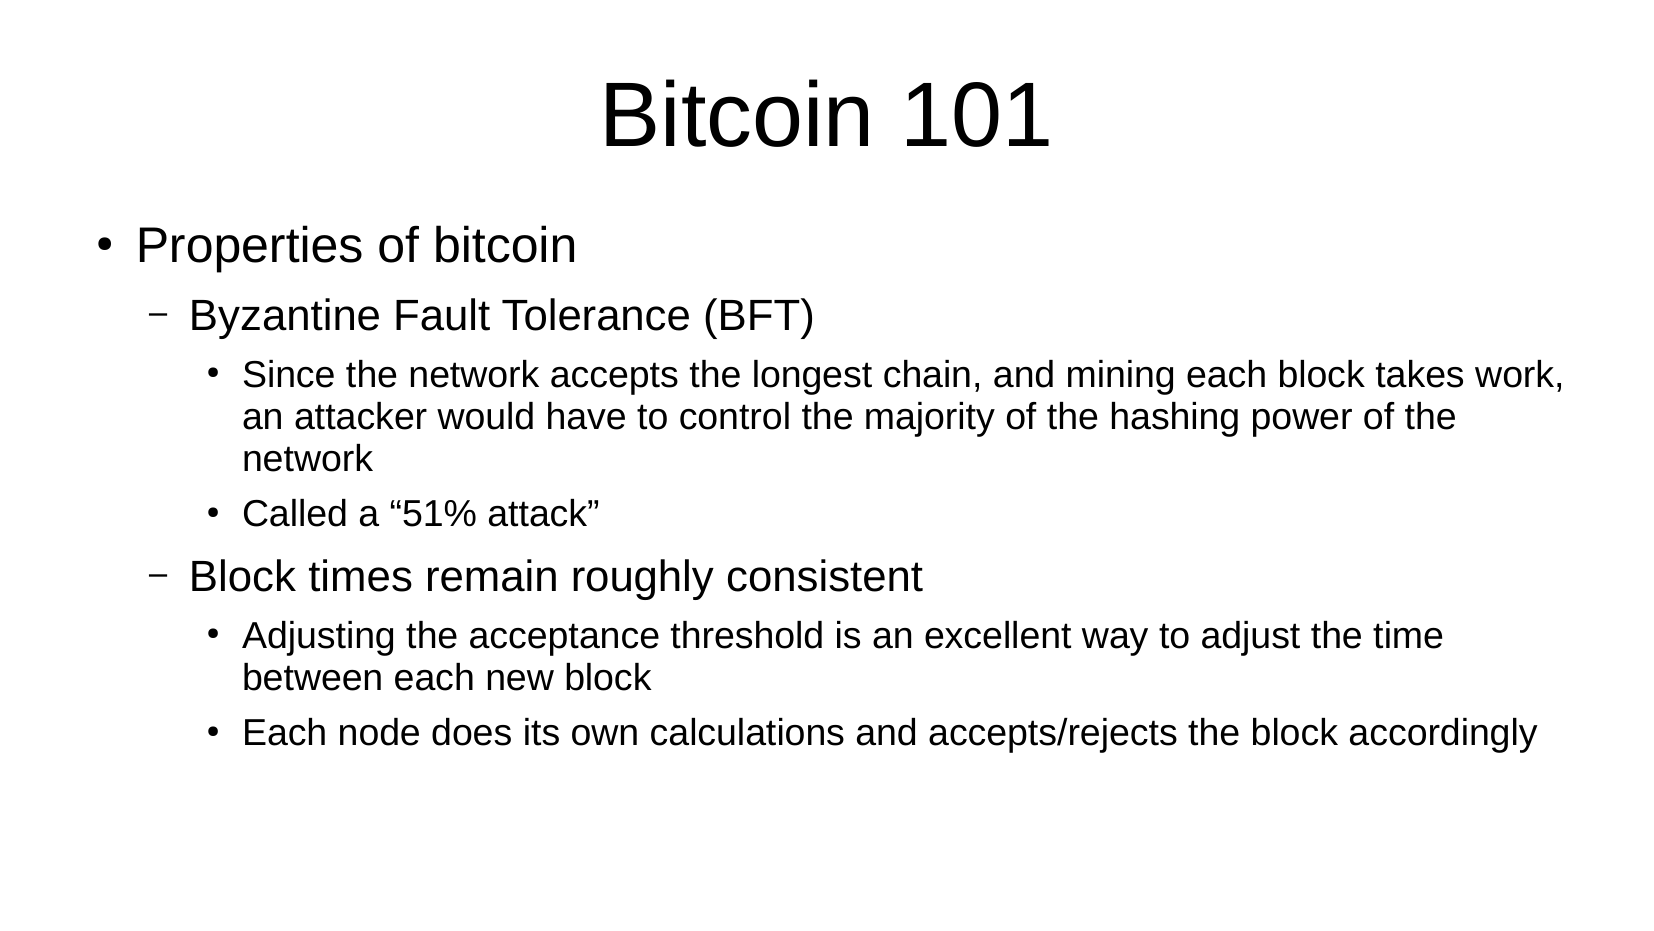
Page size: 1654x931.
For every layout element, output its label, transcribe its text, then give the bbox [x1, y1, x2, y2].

title Bitcoin 101 [82, 37, 1571, 193]
list Properties of bitcoin Byzantine Fault Tolerance (BFT) Since the network accepts the longest chain, and mining each block takes work, an attacker would have to control the majority of the hashing power of the network Called a “51% attack” Block times remain roughly consistent Adjusting the acceptance threshold is an excellent way to adjust the time between each new block Each node does its own calculations and accepts/rejects the block accordingly [82, 217, 1571, 758]
